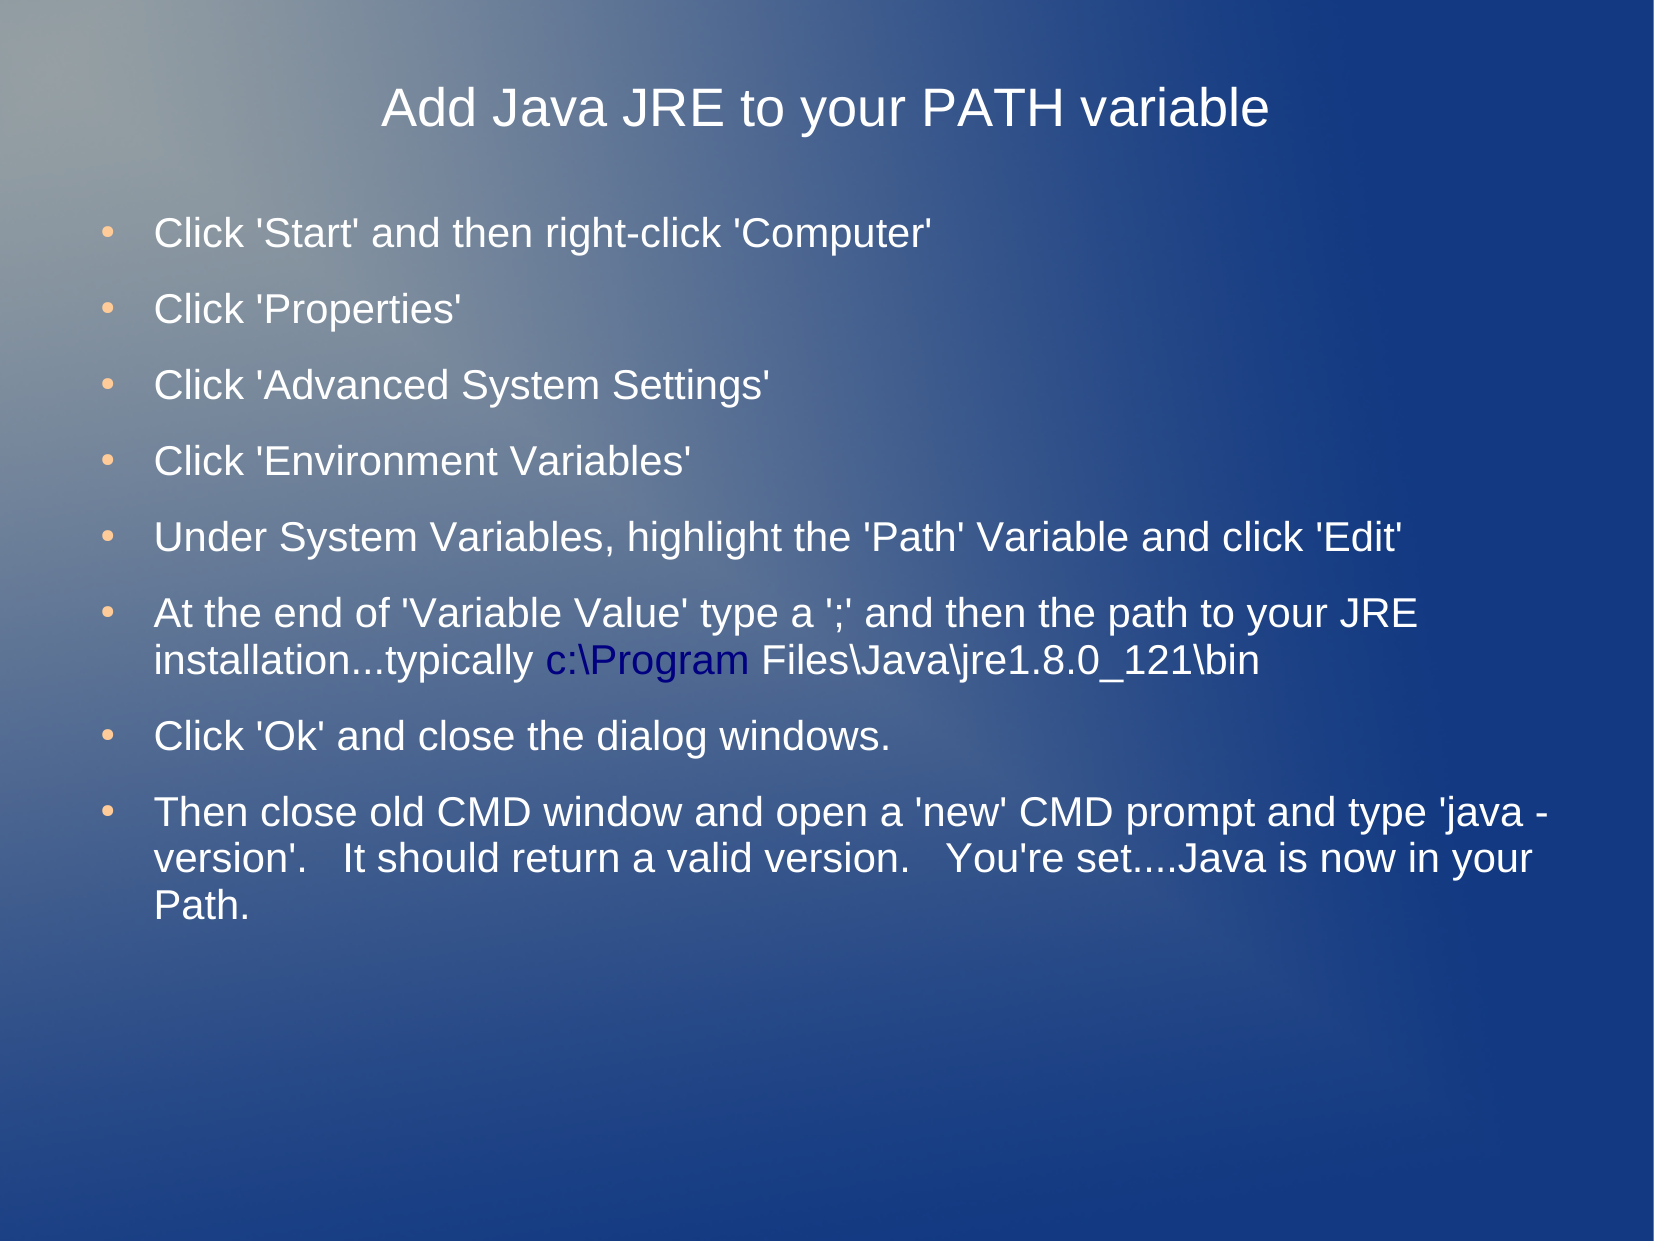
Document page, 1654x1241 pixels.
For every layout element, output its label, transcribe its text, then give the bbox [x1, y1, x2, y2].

title Add Java JRE to your PATH variable [82, 49, 1571, 166]
picture [0, 0, 1654, 1241]
list Click 'Start' and then right-click 'Computer' Click 'Properties' Click 'Advanced System Settings' Click 'Environment Variables' Under System Variables, highlight the 'Path' Variable and click 'Edit' At the end of 'Variable Value' type a ';' and then the path to your JRE installation...typically c:\Program Files\Java\jre1.8.0_121\bin Click 'Ok' and close the dialog windows. Then close old CMD window and open a 'new' CMD prompt and type 'java -version'. It should return a valid version. You're set....Java is now in your Path. [82, 210, 1571, 1109]
